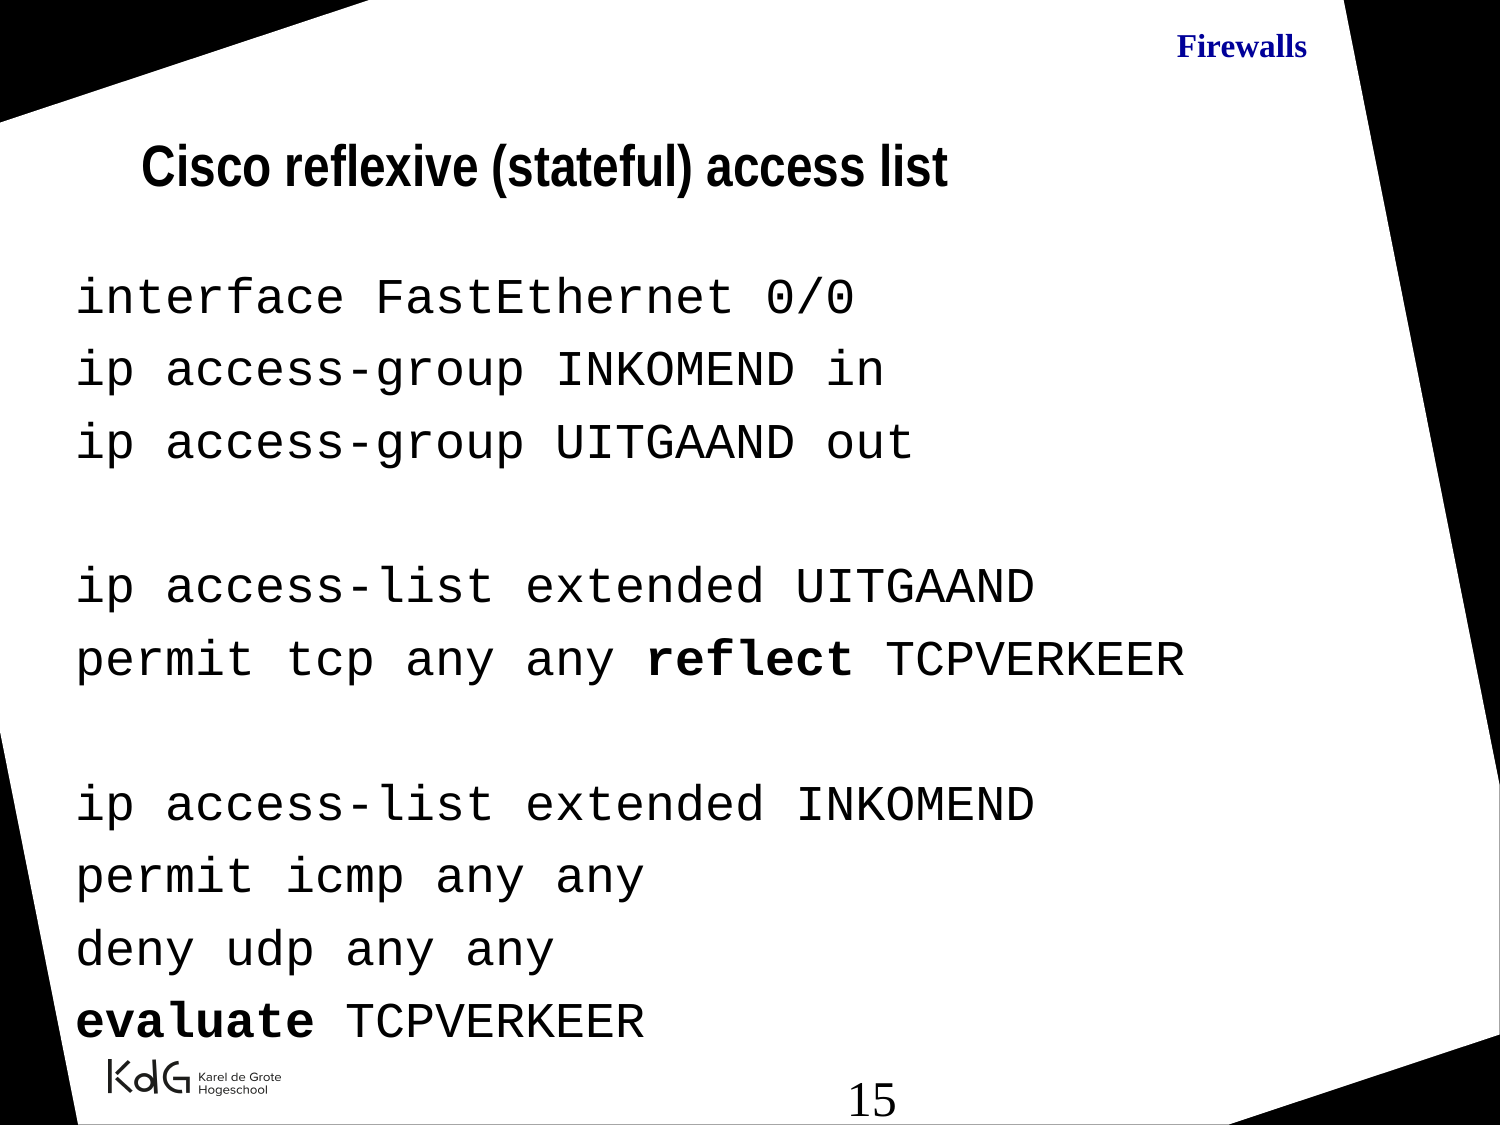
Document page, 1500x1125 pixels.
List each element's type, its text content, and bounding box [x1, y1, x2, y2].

text_box Cisco reflexive (stateful) access list [141, 72, 1447, 253]
picture [108, 1059, 281, 1096]
text_box interface FastEthernet 0/0 ip access-group INKOMEND in ip access-group UITGAAND out ip access-list extended UITGAAND permit tcp any any reflect TCPVERKEER ip access-list extended INKOMEND permit icmp any any deny udp any any evaluate TCPVERKEER [75, 263, 1425, 1013]
